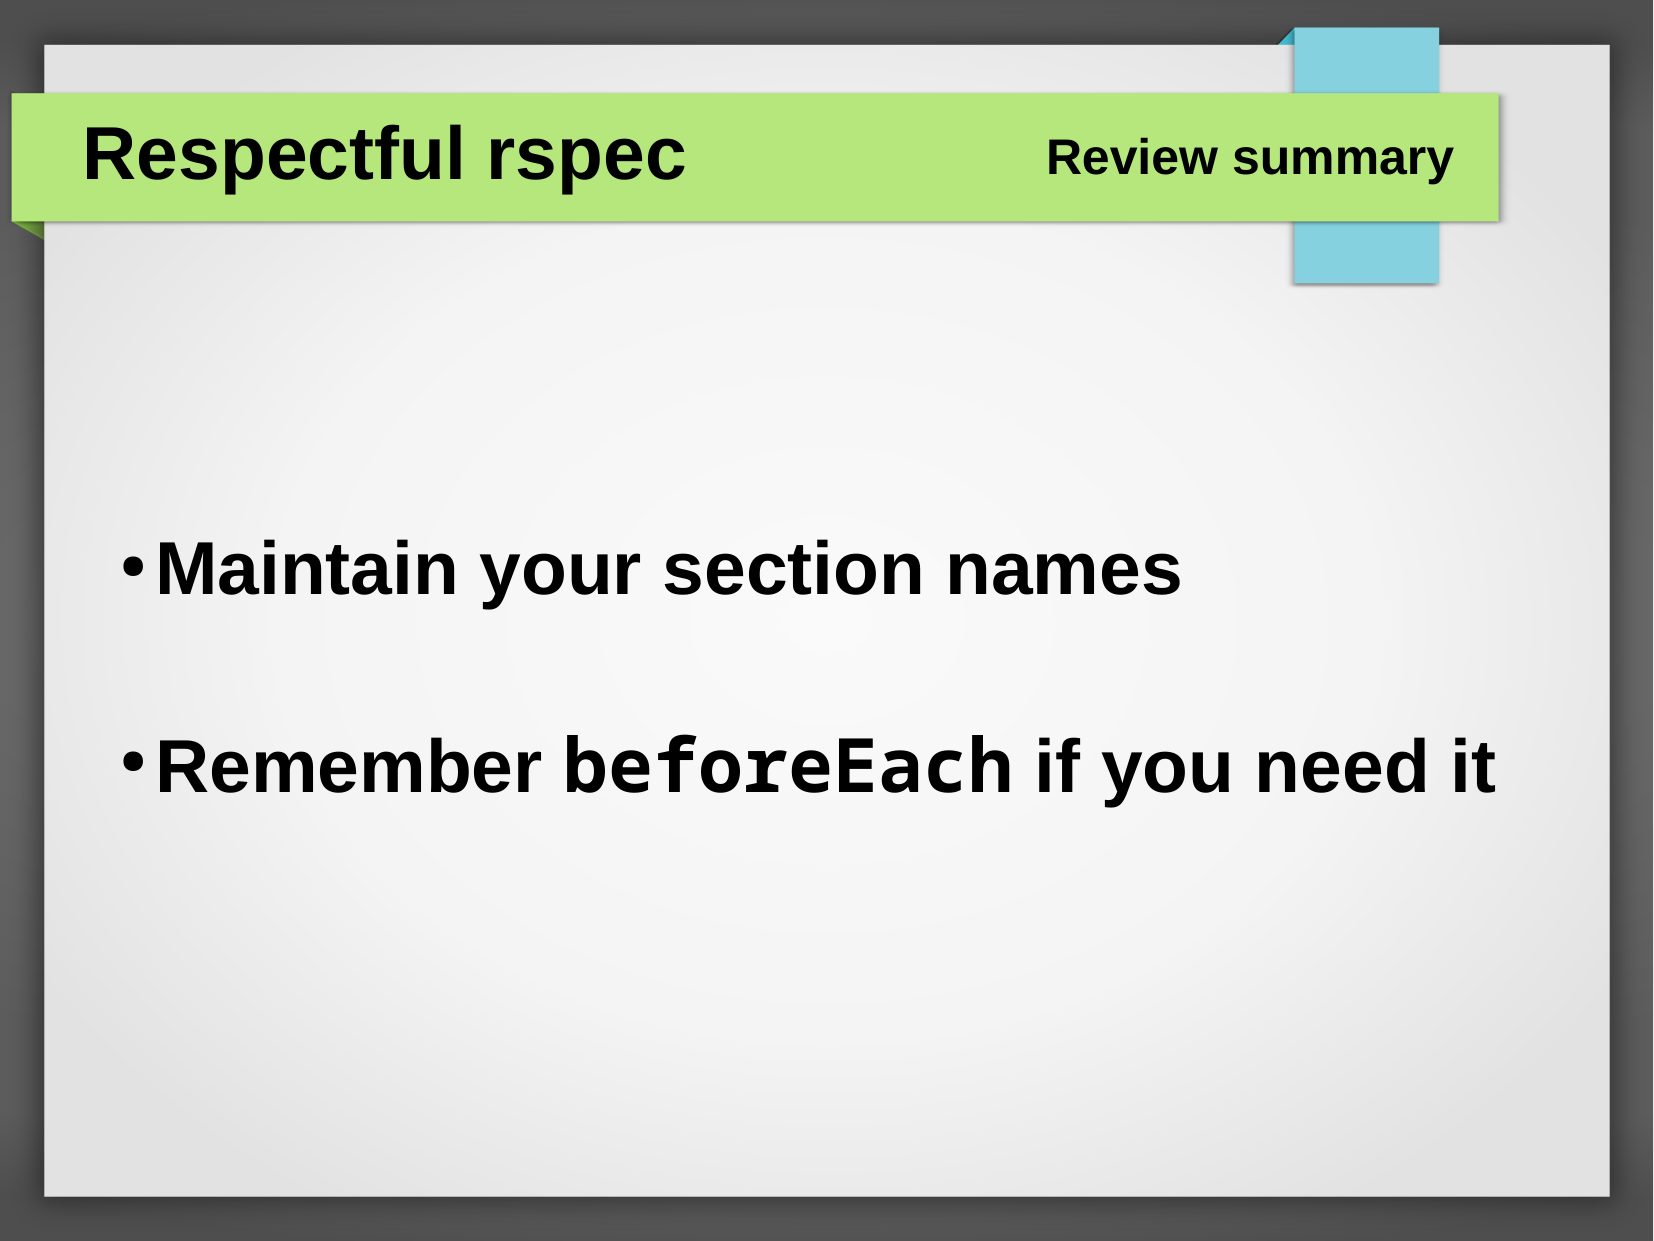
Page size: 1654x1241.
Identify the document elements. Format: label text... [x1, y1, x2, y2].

picture [0, 0, 1654, 1241]
title Review summary [869, 97, 1455, 216]
title Respectful rspec [82, 94, 705, 213]
text_box Maintain your section names Remember beforeEach if you need it [105, 435, 1531, 1067]
